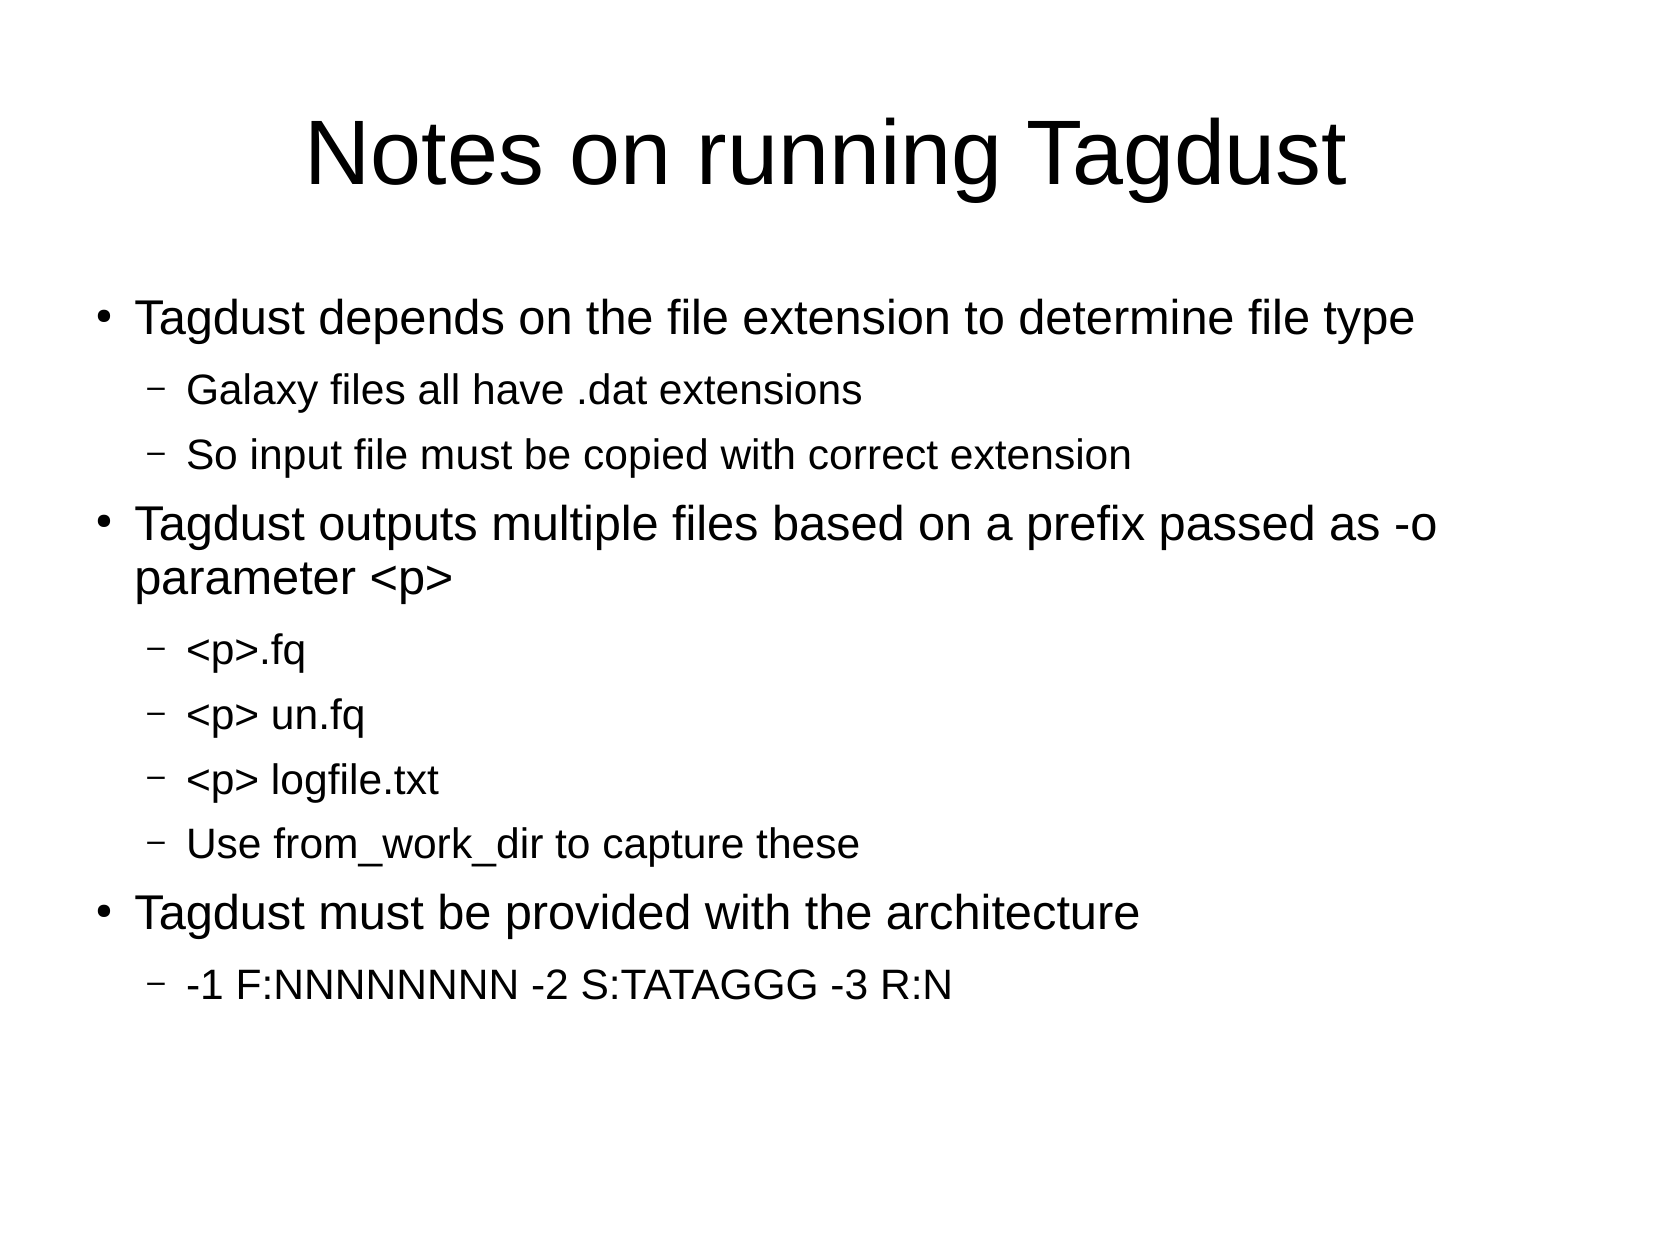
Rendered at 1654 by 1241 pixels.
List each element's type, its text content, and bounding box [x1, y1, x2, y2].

title Notes on running Tagdust [82, 49, 1571, 257]
list Tagdust depends on the file extension to determine file type Galaxy files all have .dat extensions So input file must be copied with correct extension Tagdust outputs multiple files based on a prefix passed as -o parameter <p> <p>.fq <p> un.fq <p> logfile.txt Use from_work_dir to capture these Tagdust must be provided with the architecture -1 F:NNNNNNNN -2 S:TATAGGG -3 R:N [82, 290, 1571, 1010]
